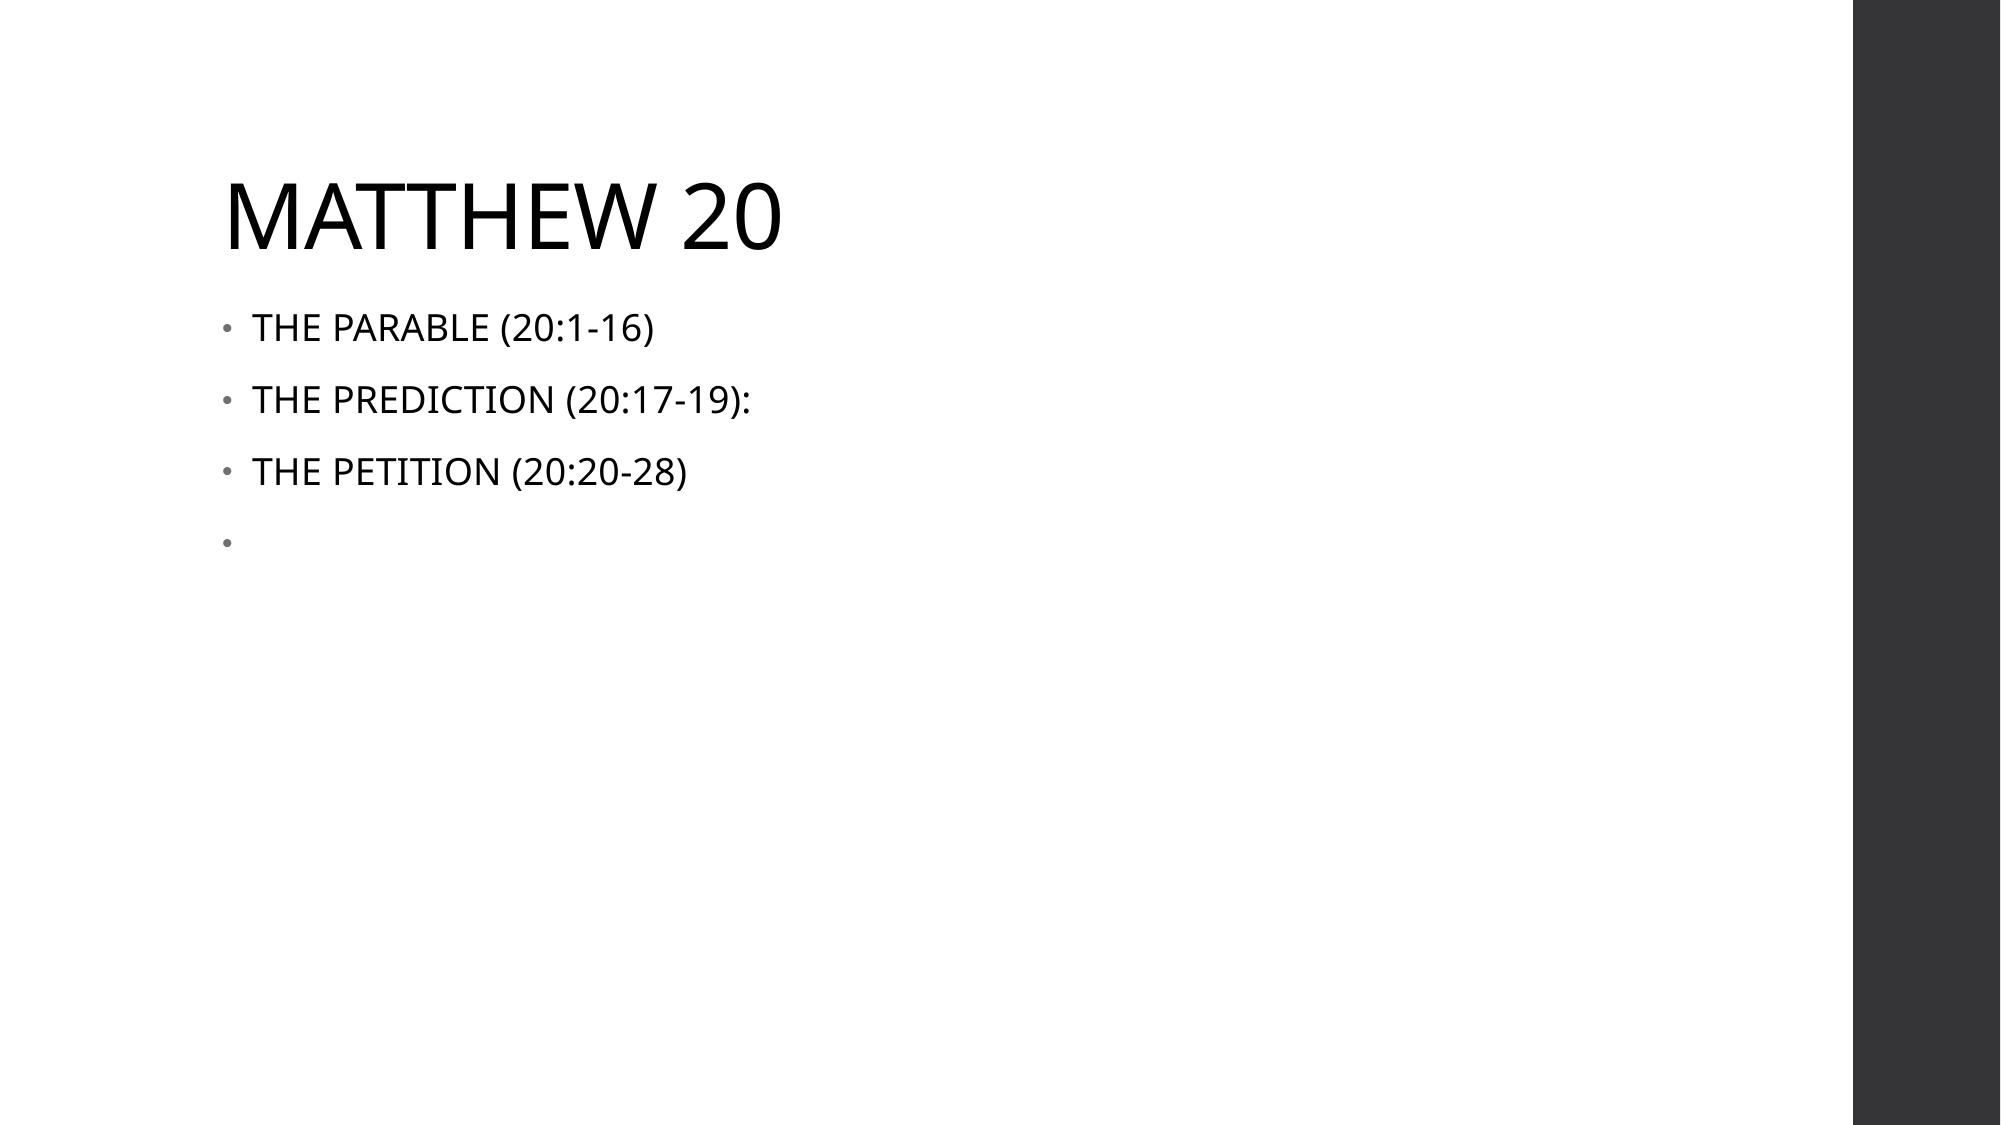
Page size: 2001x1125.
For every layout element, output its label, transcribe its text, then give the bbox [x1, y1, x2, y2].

title MATTHEW 20 [206, 60, 1797, 278]
list THE PARABLE (20:1-16) THE PREDICTION (20:17-19): THE PETITION (20:20-28) [206, 299, 1617, 1014]
